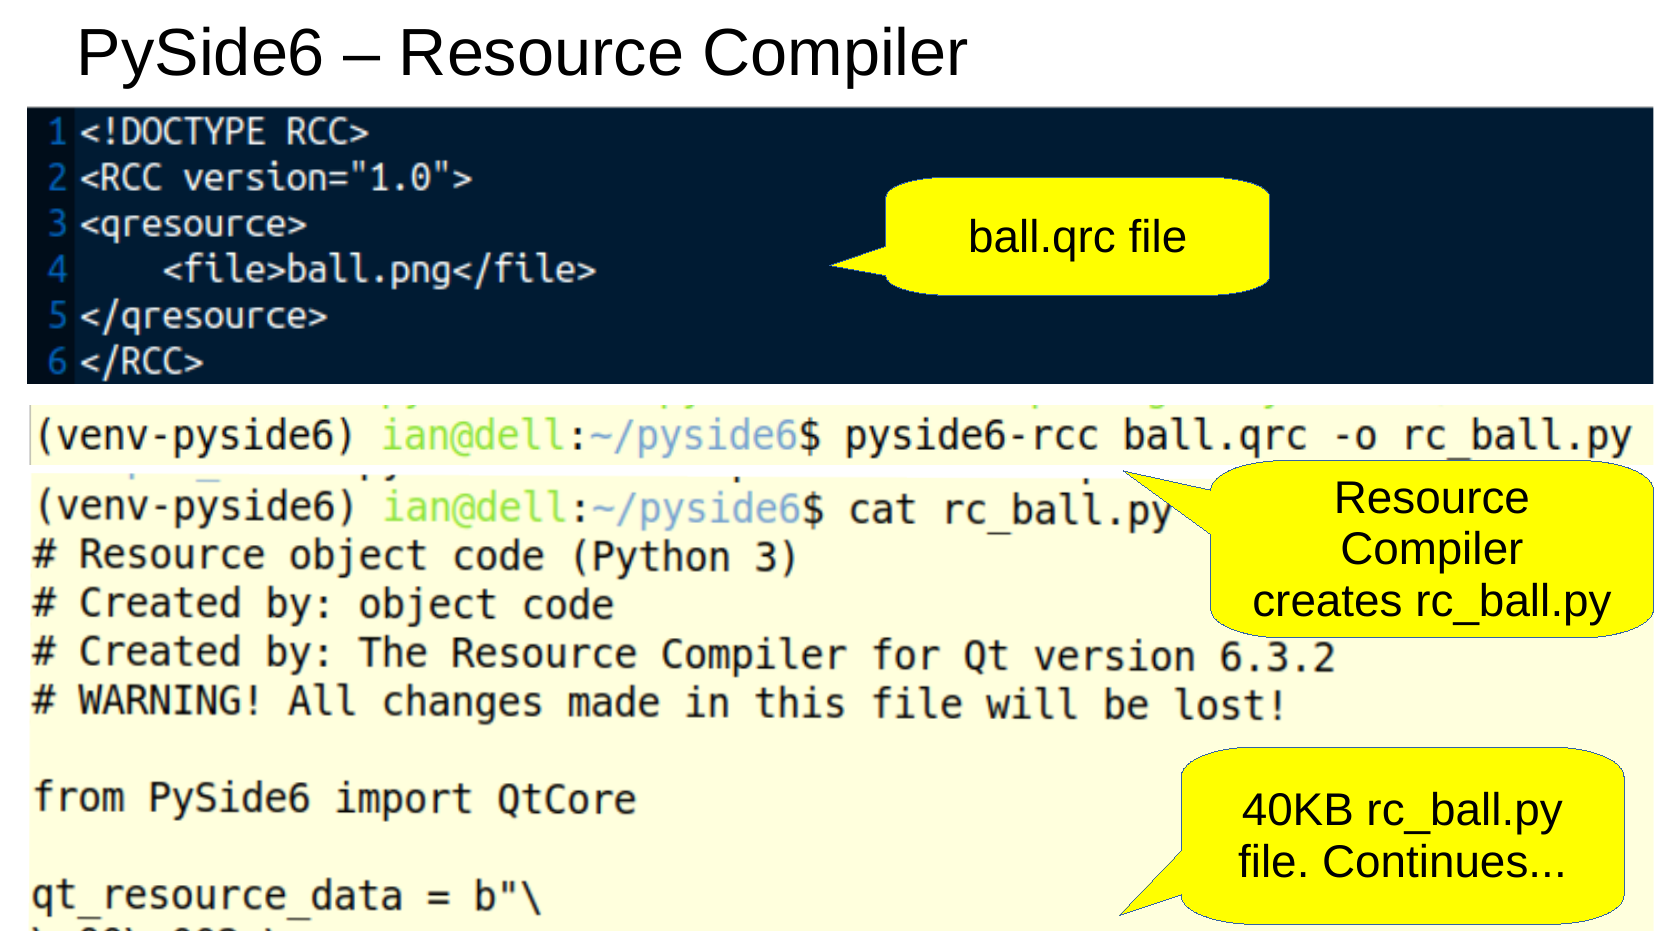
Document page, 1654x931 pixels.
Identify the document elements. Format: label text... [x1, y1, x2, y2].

picture [27, 106, 1654, 384]
picture [1156, 477, 1216, 489]
text_box 40KB rc_ball.py file. Continues... [1119, 747, 1625, 925]
picture [29, 405, 1654, 465]
subtitle PySide6 – Resource Compiler [76, 14, 1625, 106]
text_box Resource Compiler creates rc_ball.py [1123, 460, 1654, 638]
text_box ball.qrc file [829, 177, 1270, 296]
picture [28, 472, 1654, 931]
